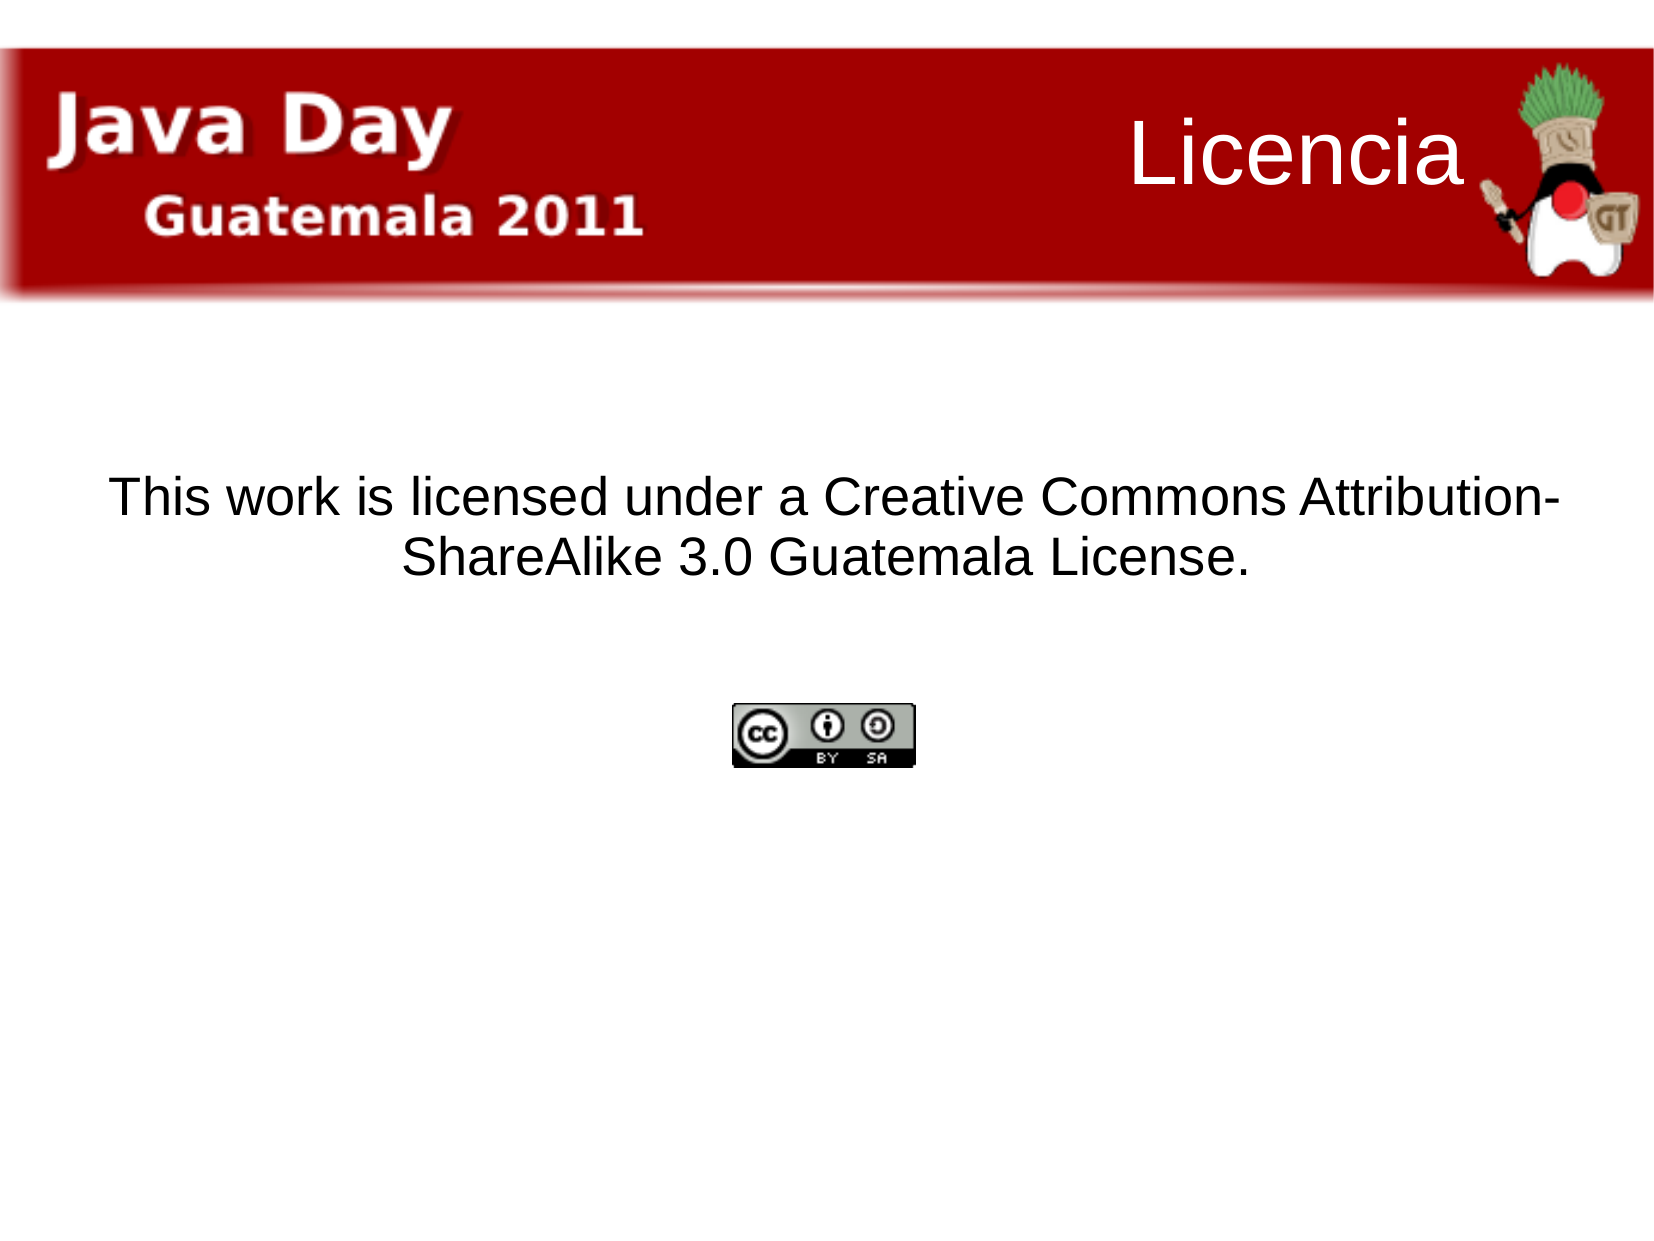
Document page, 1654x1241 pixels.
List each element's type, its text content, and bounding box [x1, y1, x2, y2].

subtitle This work is licensed under a Creative Commons Attribution-ShareAlike 3.0 Guatemala License. [82, 297, 1571, 756]
title Licencia [82, 49, 1571, 257]
picture [732, 703, 916, 768]
picture [0, 0, 1654, 308]
